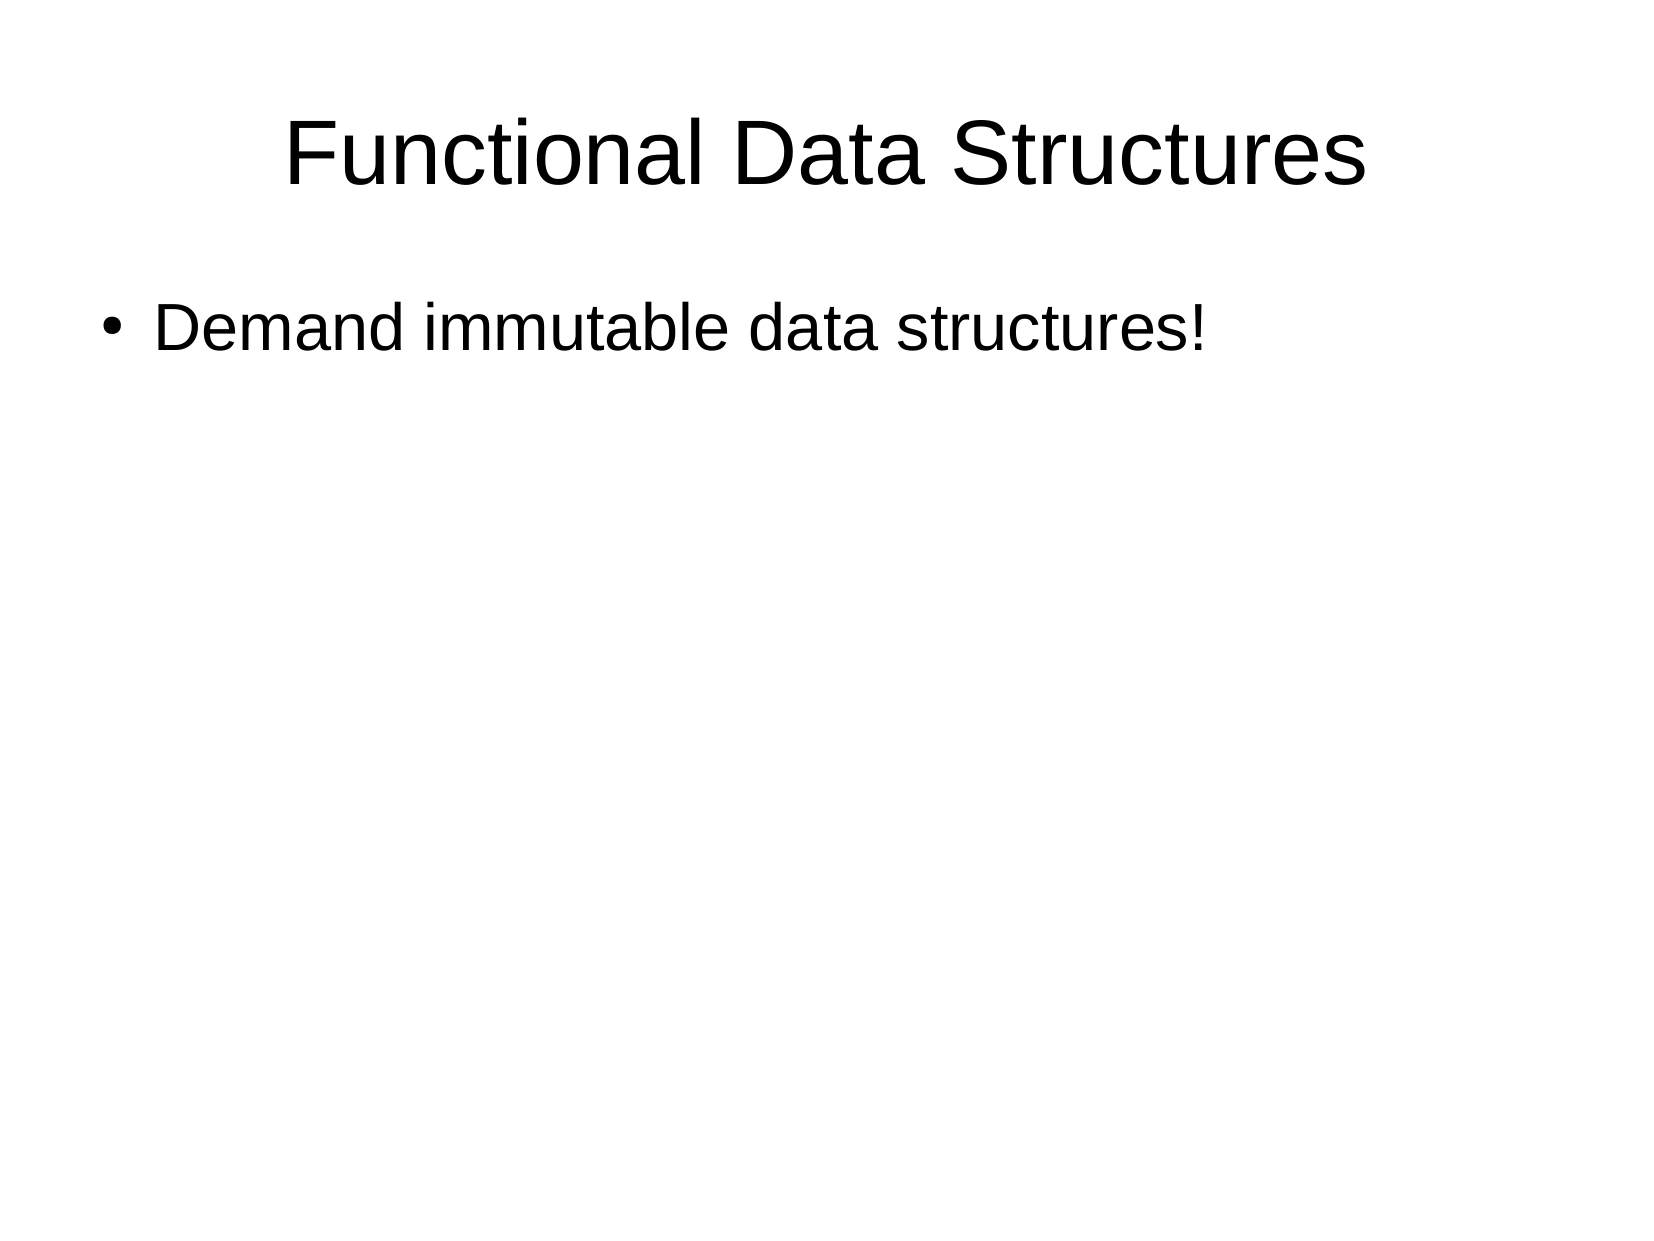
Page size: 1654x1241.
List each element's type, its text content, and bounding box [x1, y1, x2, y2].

title Functional Data Structures [82, 49, 1571, 257]
list Demand immutable data structures! [82, 290, 1538, 1010]
